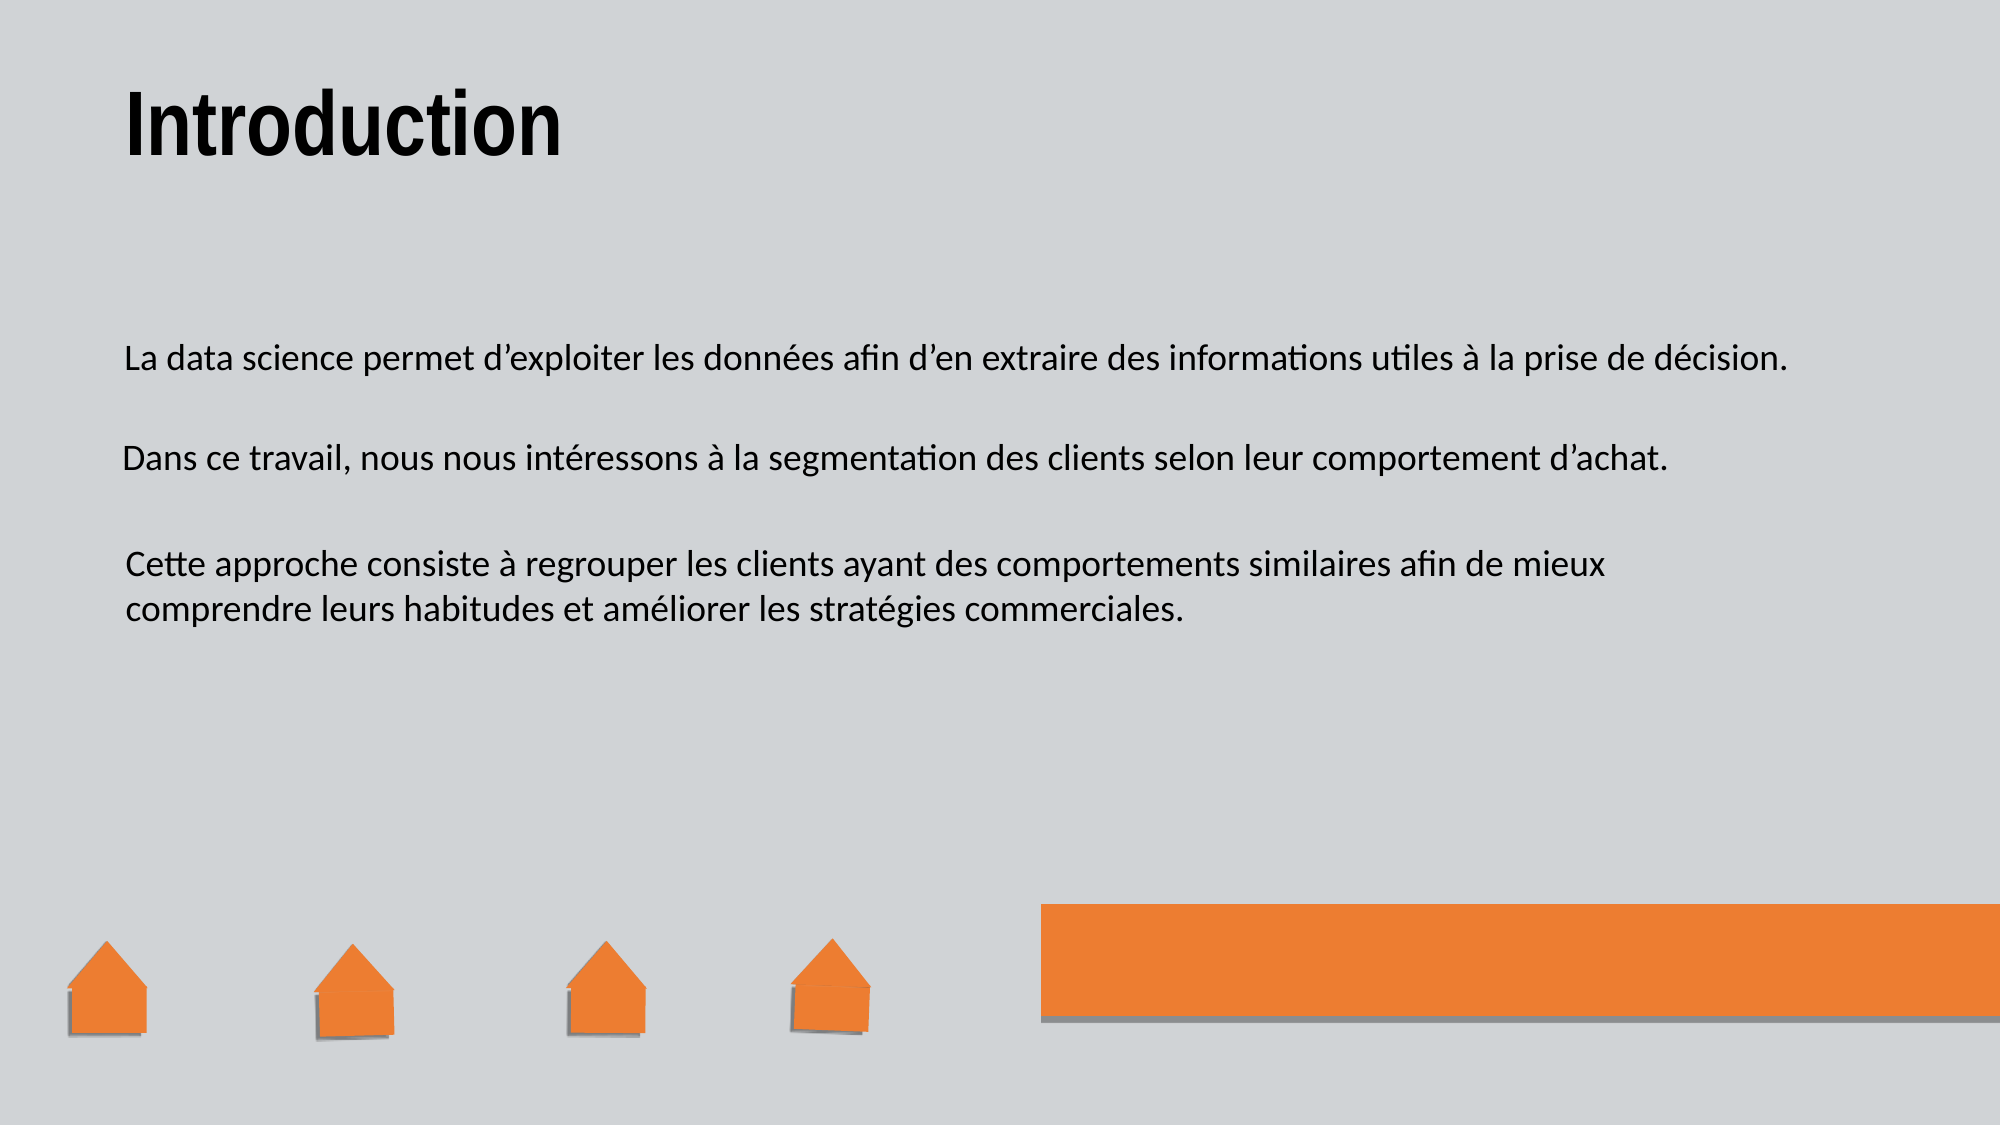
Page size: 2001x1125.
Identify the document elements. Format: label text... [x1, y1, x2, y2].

text_box [315, 945, 394, 1036]
text_box La data science permet d’exploiter les données afin d’en extraire des informations utiles à la prise de décision. [109, 325, 1872, 387]
text_box Introduction [110, 56, 679, 183]
text_box Dans ce travail, nous nous intéressons à la segmentation des clients selon leur comportement d’achat. [107, 425, 1842, 486]
text_box [568, 942, 645, 1033]
text_box Cette approche consiste à regrouper les clients ayant des comportements similaires afin de mieux comprendre leurs habitudes et améliorer les stratégies commerciales. [110, 531, 1786, 638]
text_box [69, 942, 146, 1032]
text_box [792, 939, 870, 1031]
text_box [1041, 904, 2000, 1016]
